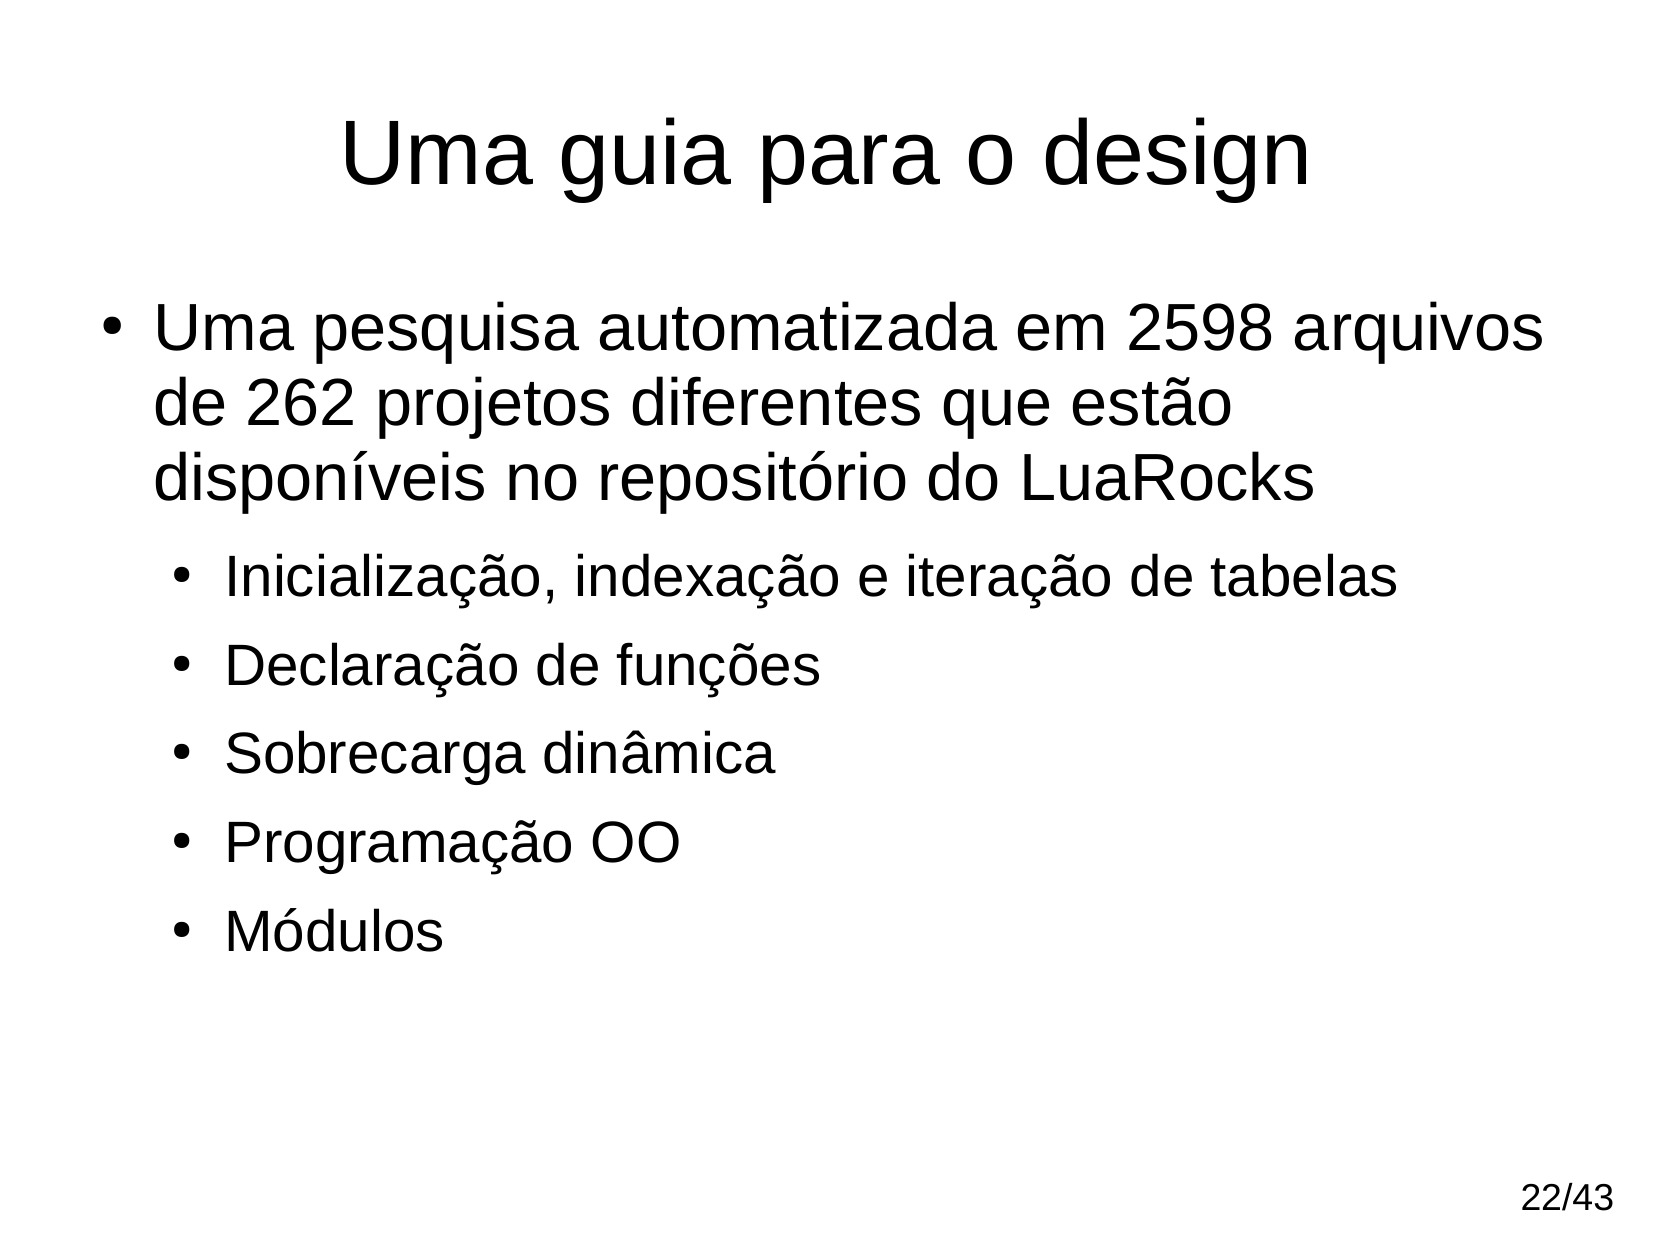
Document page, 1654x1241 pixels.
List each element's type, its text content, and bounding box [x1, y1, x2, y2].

title Uma guia para o design [82, 49, 1571, 257]
text_box 22/43 [1495, 1168, 1630, 1239]
list Uma pesquisa automatizada em 2598 arquivos de 262 projetos diferentes que estão disponíveis no repositório do LuaRocks Inicialização, indexação e iteração de tabelas Declaração de funções Sobrecarga dinâmica Programação OO Módulos [82, 290, 1571, 1109]
